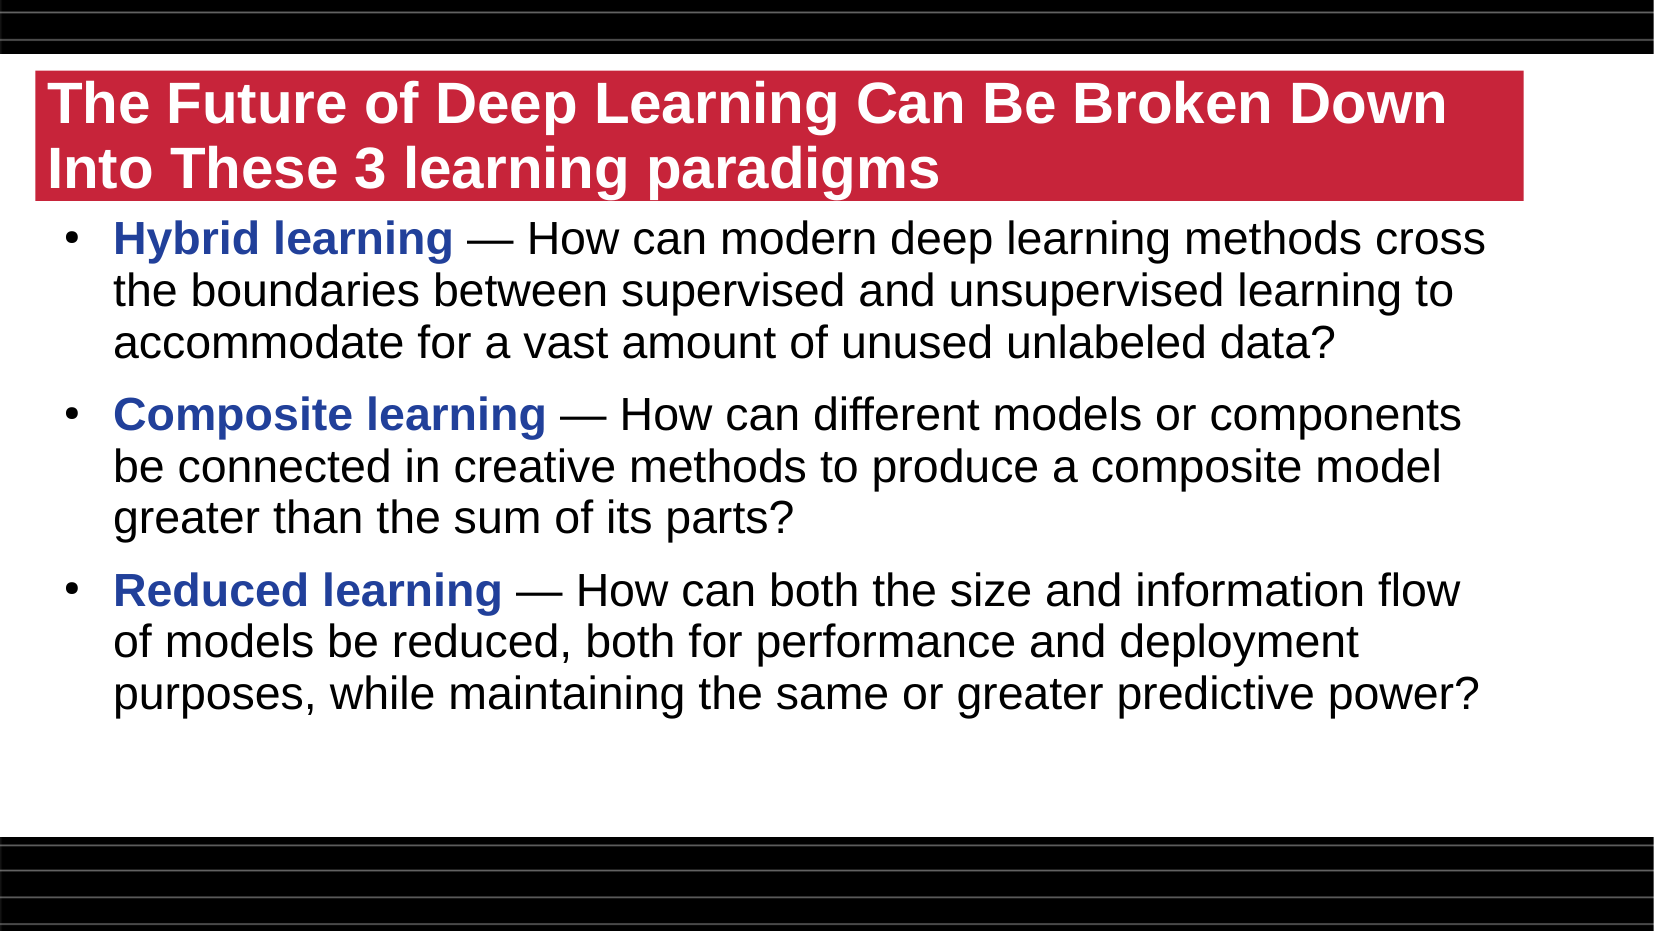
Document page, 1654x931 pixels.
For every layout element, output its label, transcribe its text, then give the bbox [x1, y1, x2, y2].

picture [0, 0, 1654, 54]
title The Future of Deep Learning Can Be Broken Down Into These 3 learning paradigms [35, 70, 1524, 201]
text_box [112, 236, 142, 307]
picture [0, 837, 1654, 931]
list Hybrid learning — How can modern deep learning methods cross the boundaries between supervised and unsupervised learning to accommodate for a vast amount of unused unlabeled data? Composite learning — How can different models or components be connected in creative methods to produce a composite model greater than the sum of its parts? Reduced learning — How can both the size and information flow of models be reduced, both for performance and deployment purposes, while maintaining the same or greater predictive power? [47, 212, 1489, 804]
